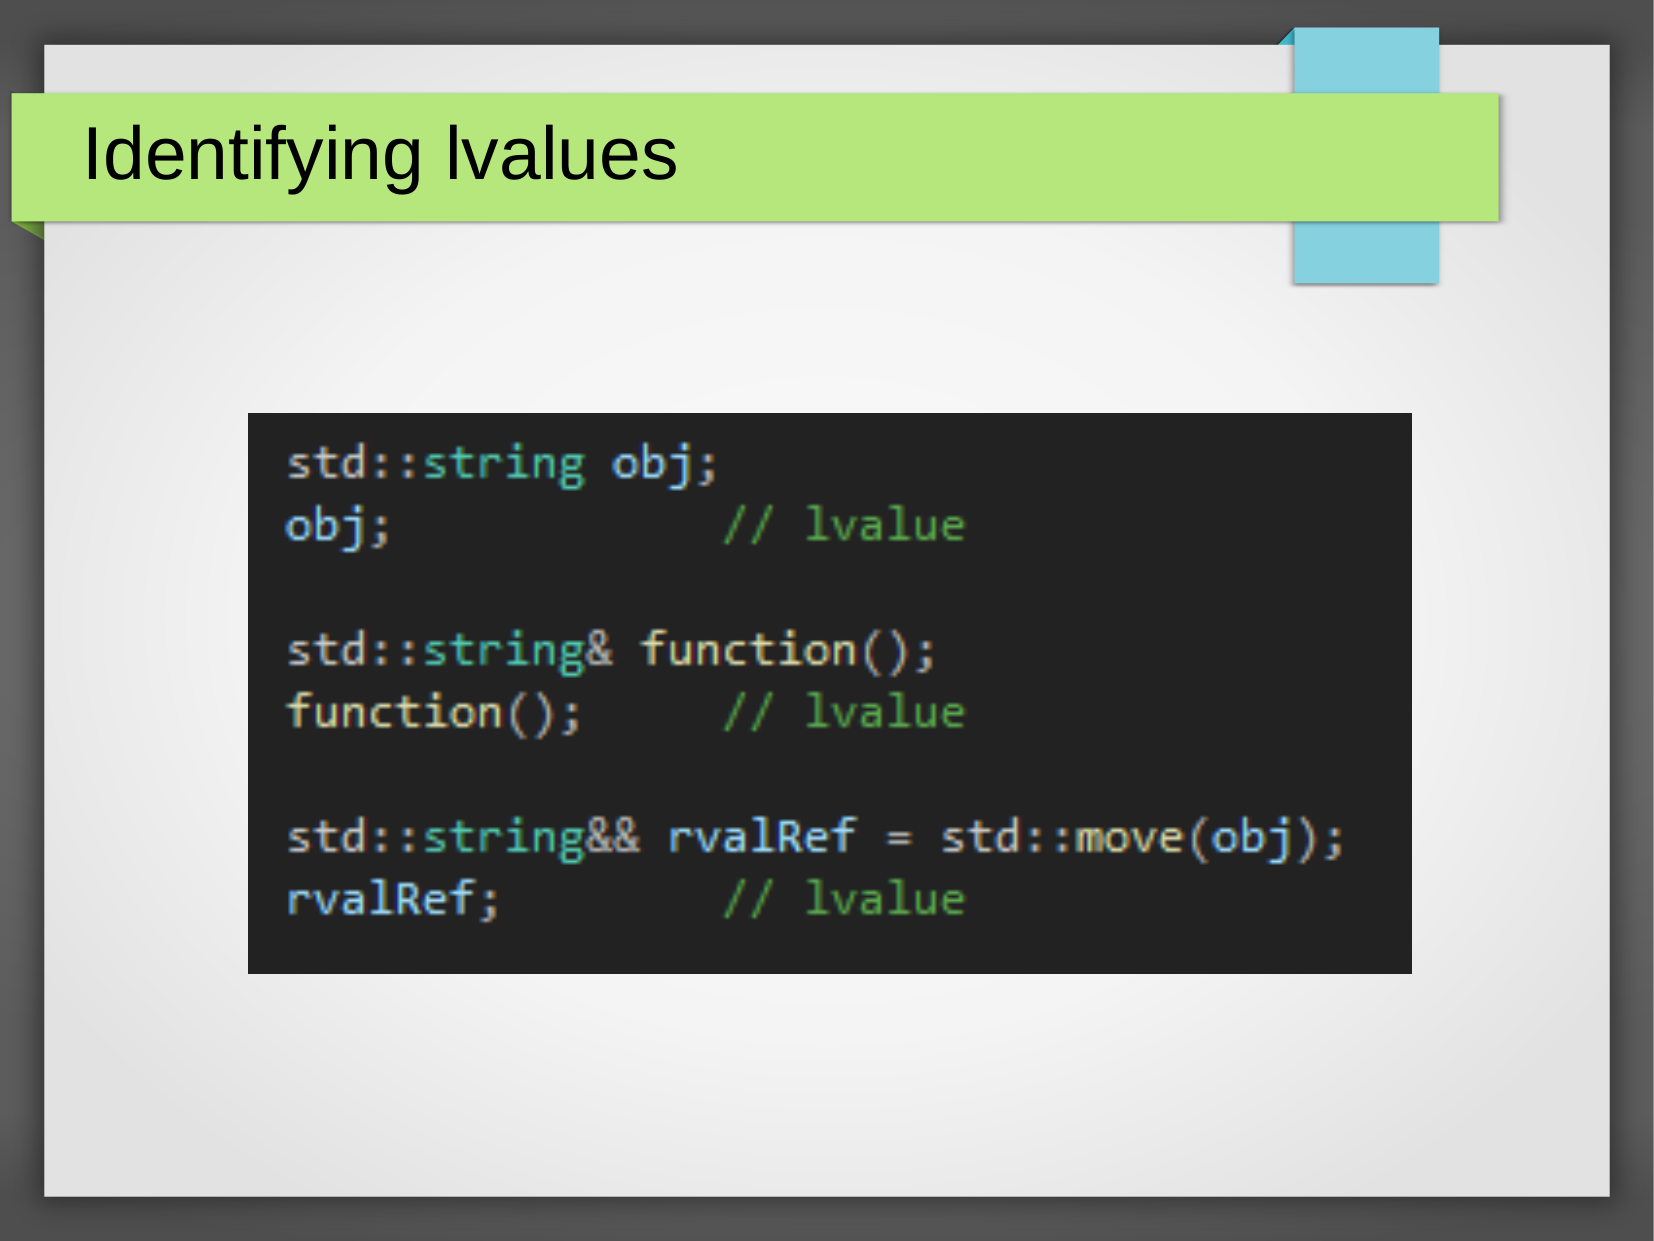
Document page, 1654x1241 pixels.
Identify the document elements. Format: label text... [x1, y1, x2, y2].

title Identifying lvalues [82, 94, 1264, 213]
picture [0, 0, 1654, 1241]
